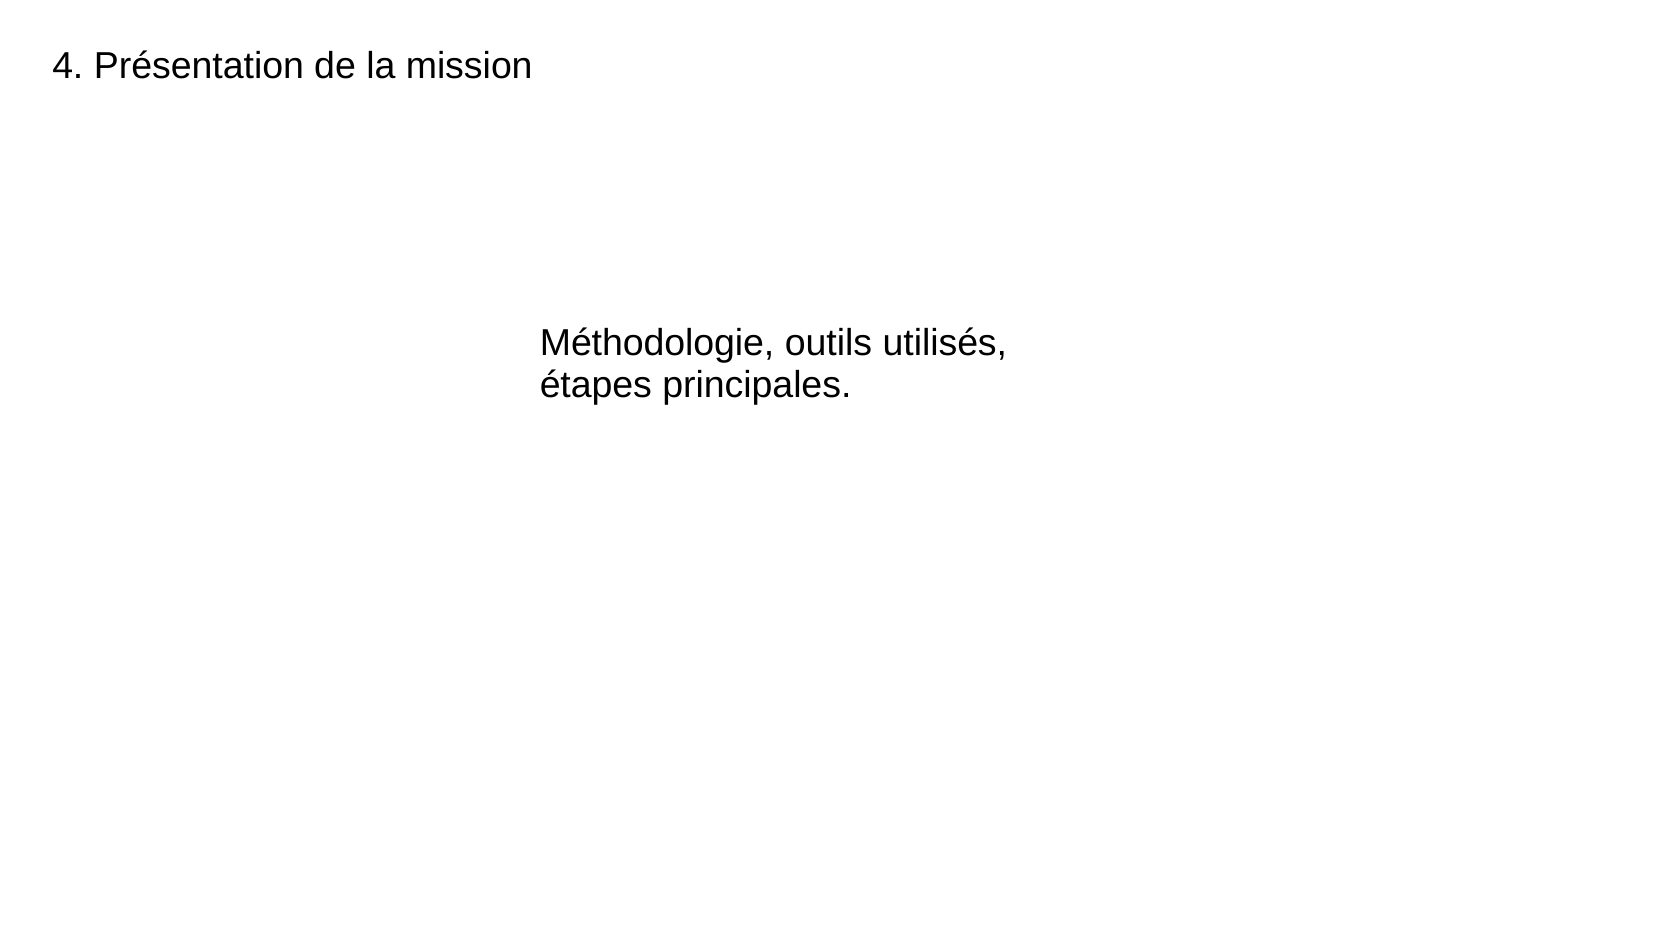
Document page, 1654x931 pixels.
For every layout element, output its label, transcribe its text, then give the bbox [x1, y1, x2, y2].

text_box 4. Présentation de la mission [37, 37, 638, 95]
text_box Méthodologie, outils utilisés, étapes principales. [525, 313, 1126, 413]
